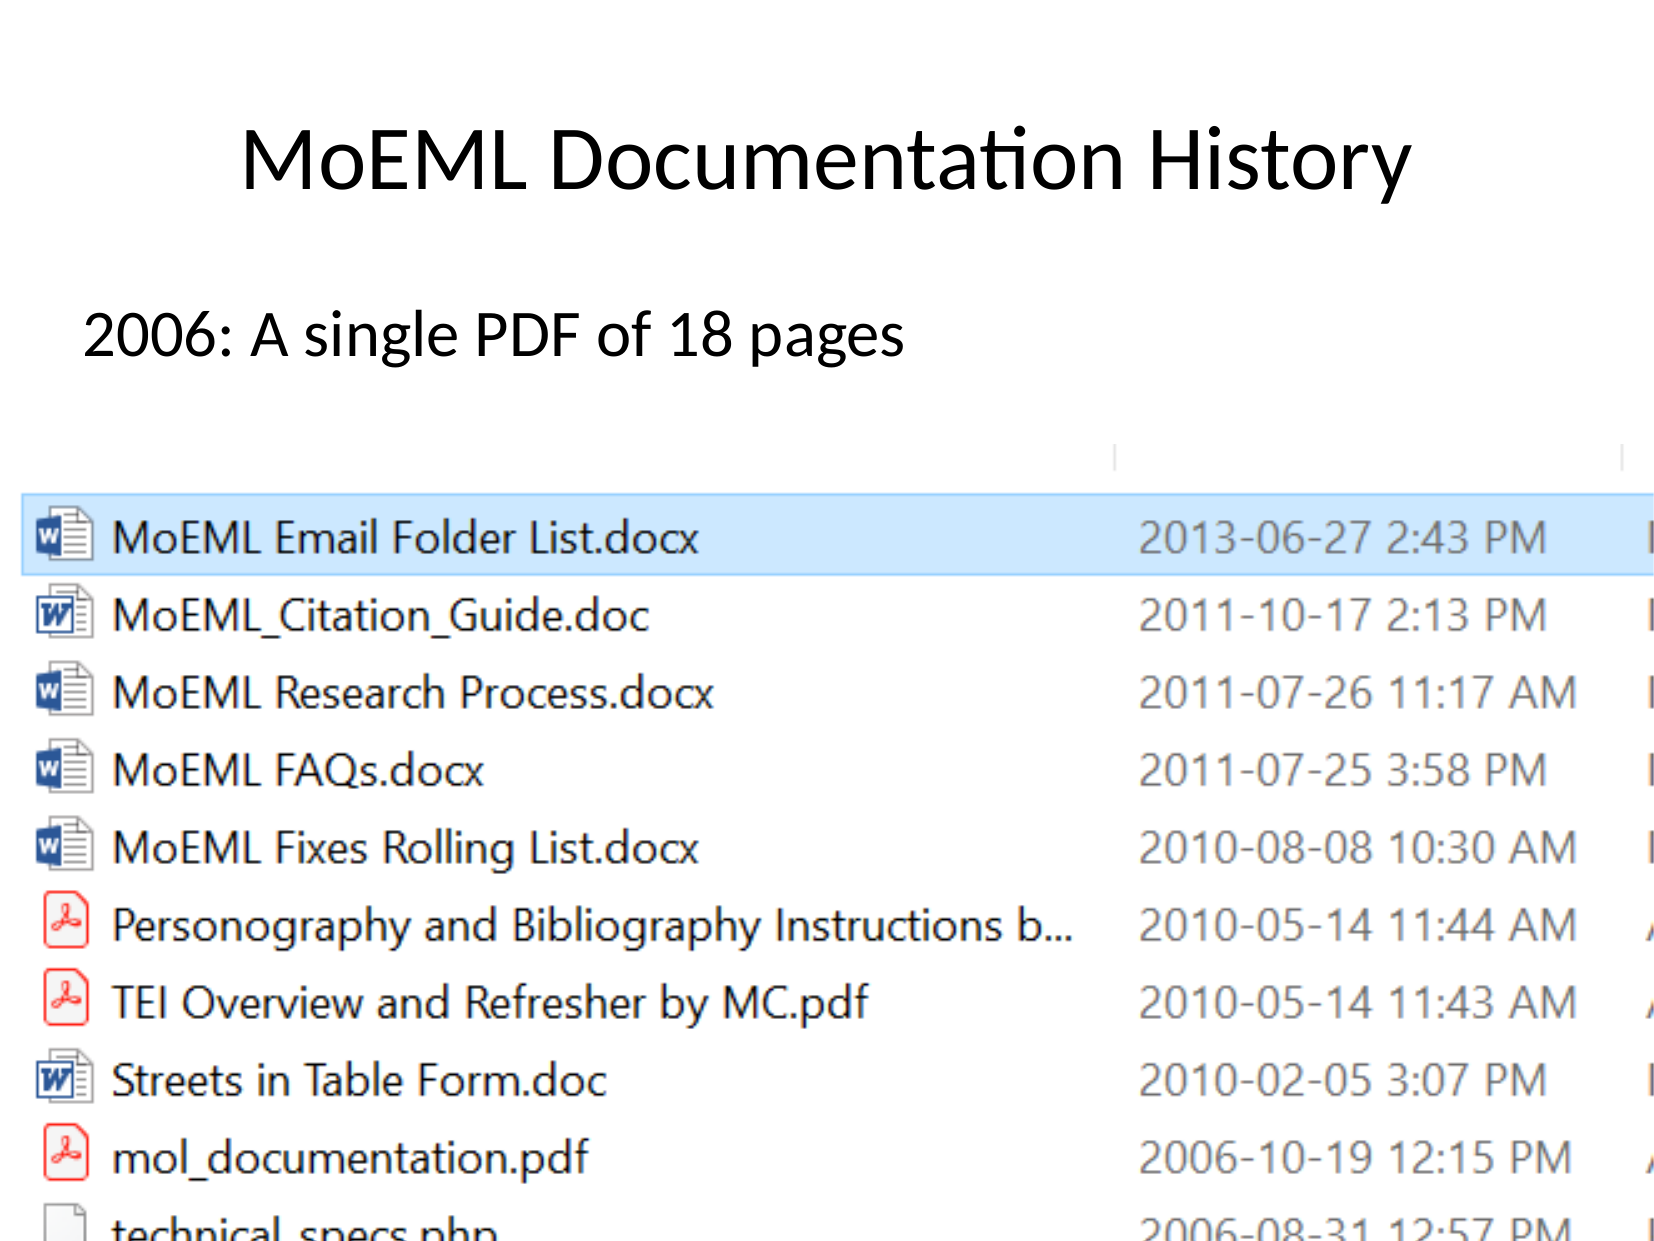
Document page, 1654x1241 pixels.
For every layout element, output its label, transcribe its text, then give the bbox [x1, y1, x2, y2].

list 2006: A single PDF of 18 pages [82, 290, 1363, 444]
title MoEML Documentation History [82, 49, 1571, 257]
picture [0, 444, 1654, 1241]
